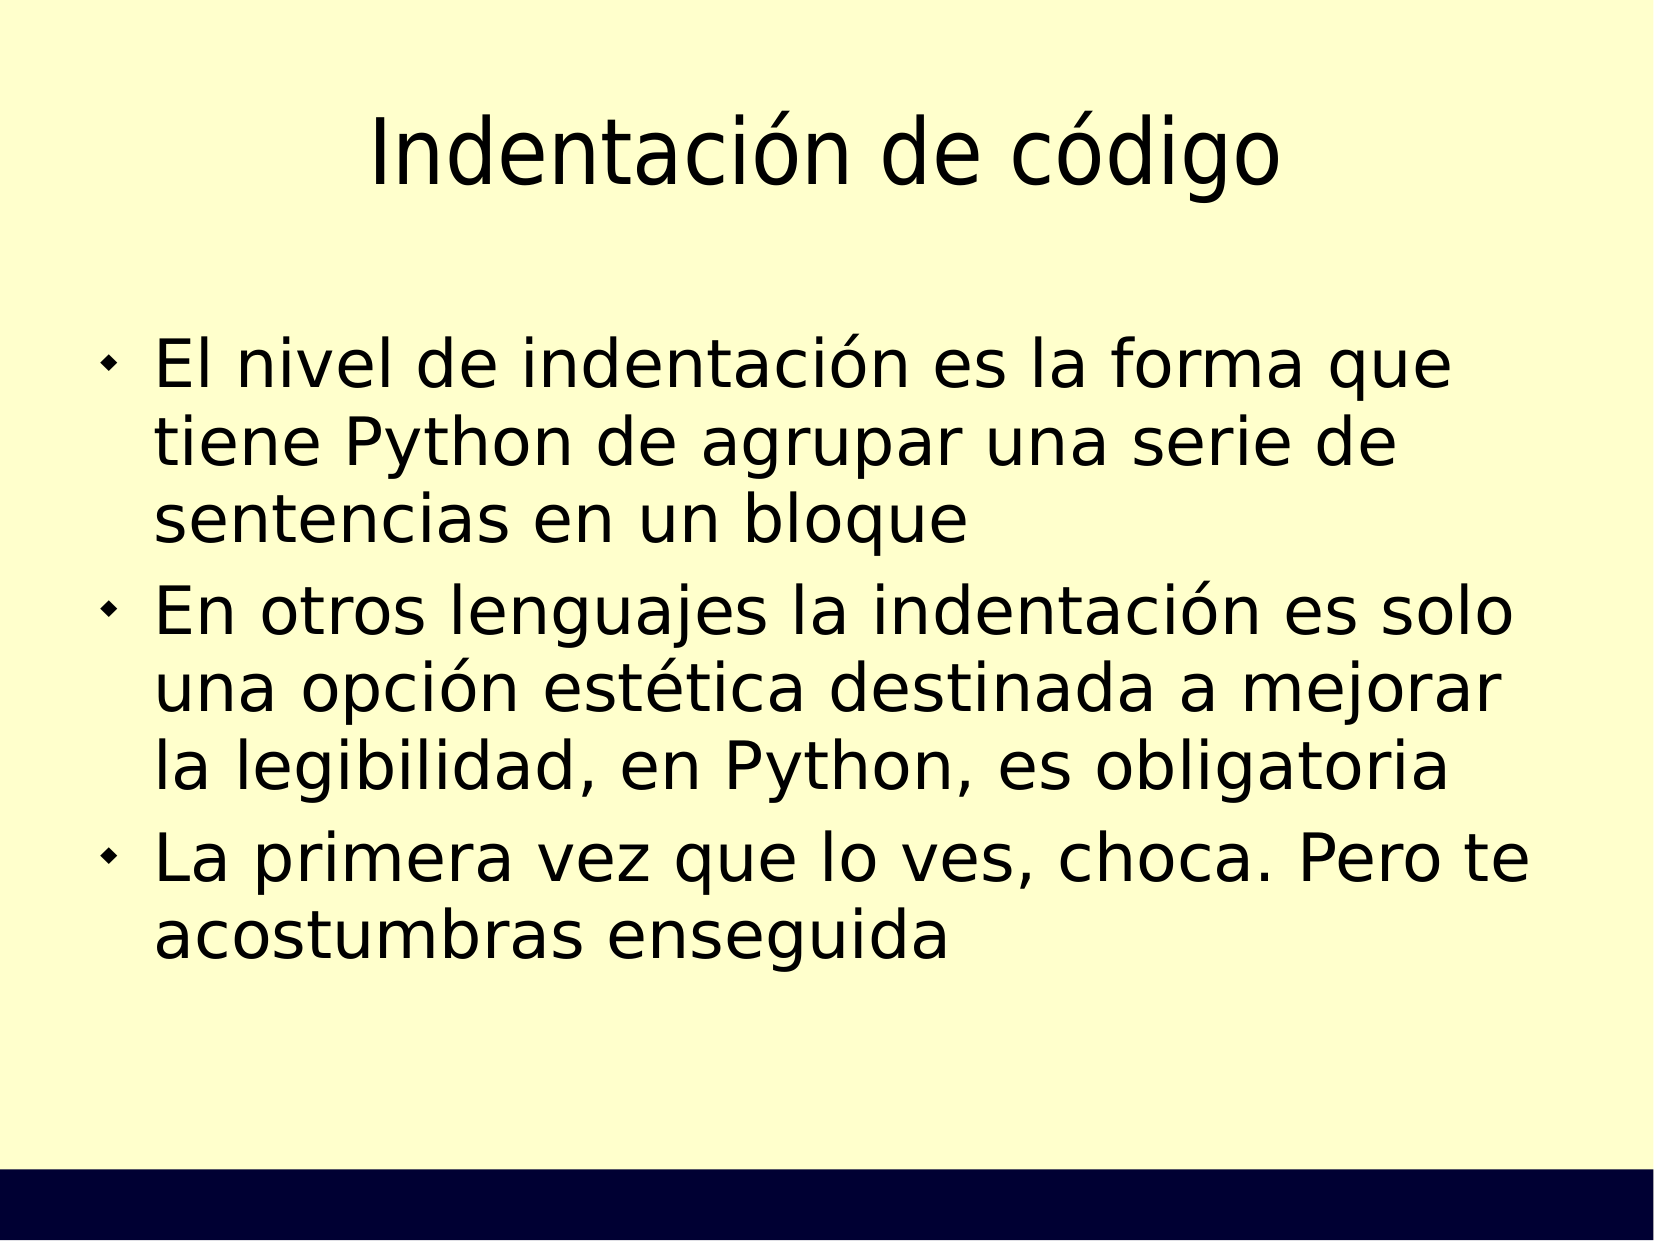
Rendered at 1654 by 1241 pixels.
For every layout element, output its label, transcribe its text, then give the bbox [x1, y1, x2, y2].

title Indentación de código [82, 49, 1571, 257]
list El nivel de indentación es la forma que tiene Python de agrupar una serie de sentencias en un bloque En otros lenguajes la indentación es solo una opción estética destinada a mejorar la legibilidad, en Python, es obligatoria La primera vez que lo ves, choca. Pero te acostumbras enseguida [82, 290, 1538, 1010]
